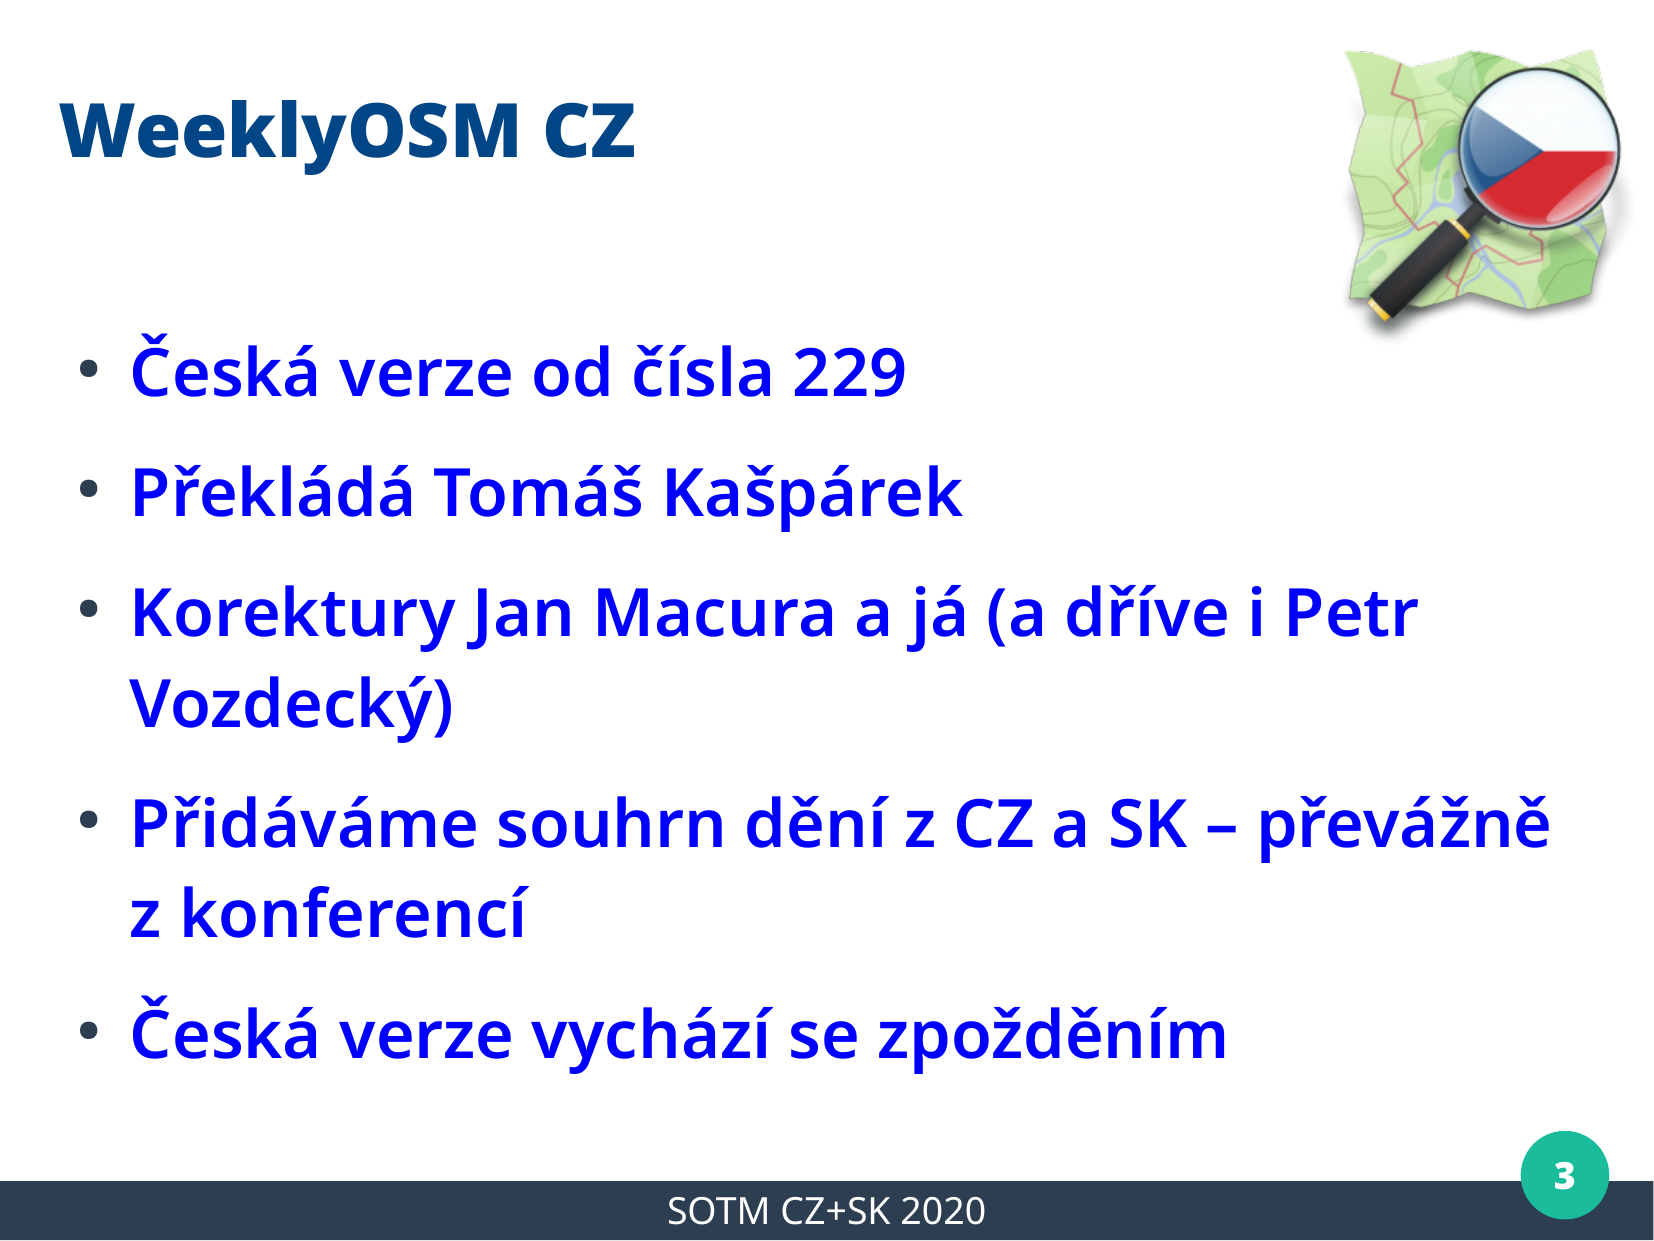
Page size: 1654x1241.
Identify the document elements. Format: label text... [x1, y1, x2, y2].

title WeeklyOSM CZ [59, 49, 1347, 207]
picture [1334, 49, 1635, 350]
list Česká verze od čísla 229 Překládá Tomáš Kašpárek Korektury Jan Macura a já (a dříve i Petr Vozdecký) Přidáváme souhrn dění z CZ a SK – převážně z konferencí Česká verze vychází se zpožděním [59, 324, 1595, 1152]
